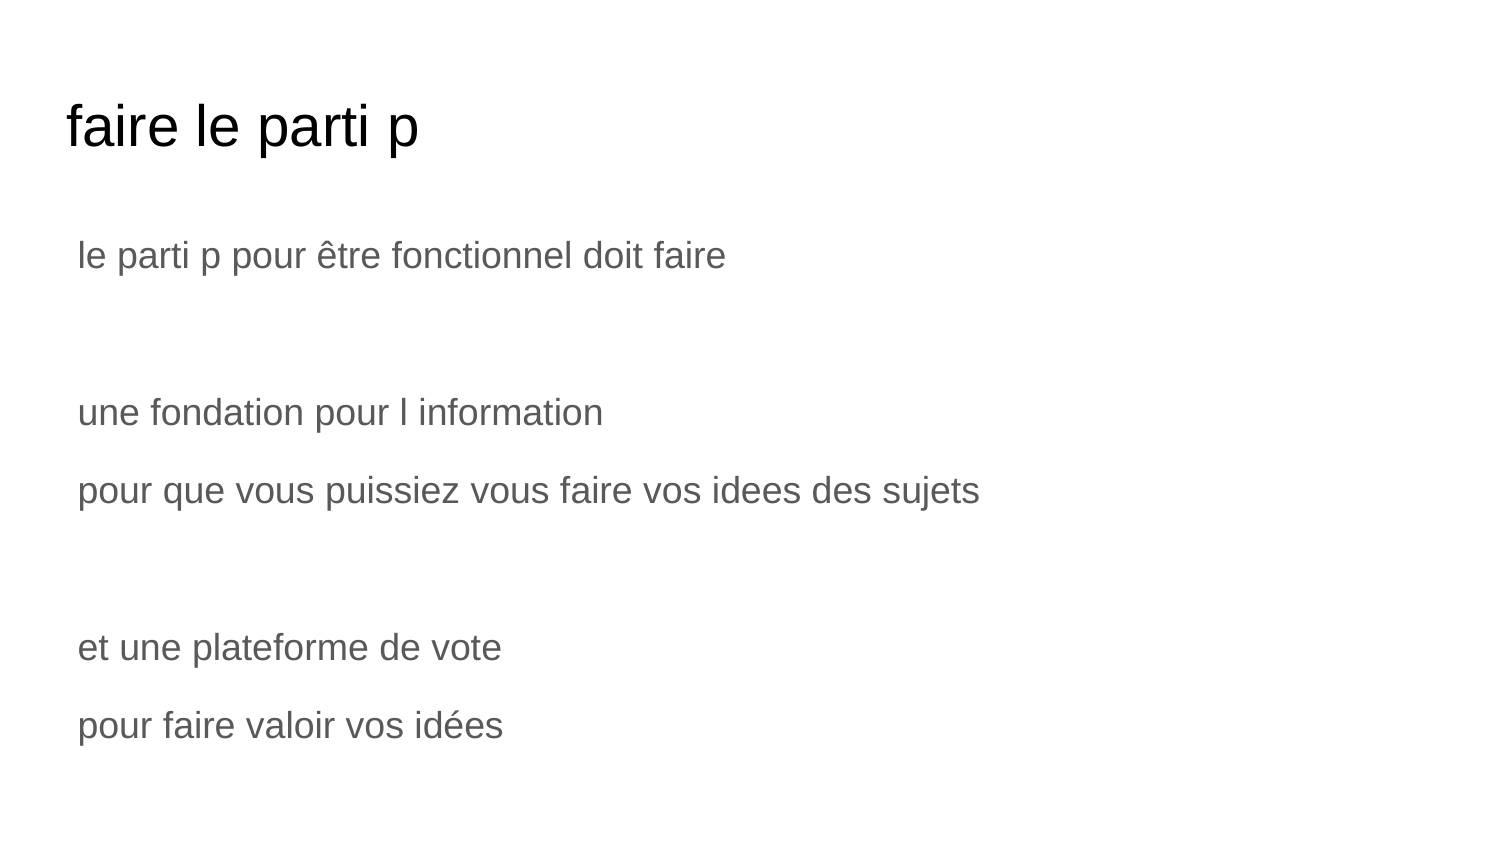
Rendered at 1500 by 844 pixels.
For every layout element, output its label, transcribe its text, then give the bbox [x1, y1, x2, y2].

title faire le parti p [51, 72, 1449, 167]
list le parti p pour être fonctionnel doit faire une fondation pour l information pour que vous puissiez vous faire vos idees des sujets et une plateforme de vote pour faire valoir vos idées [62, 216, 1461, 777]
